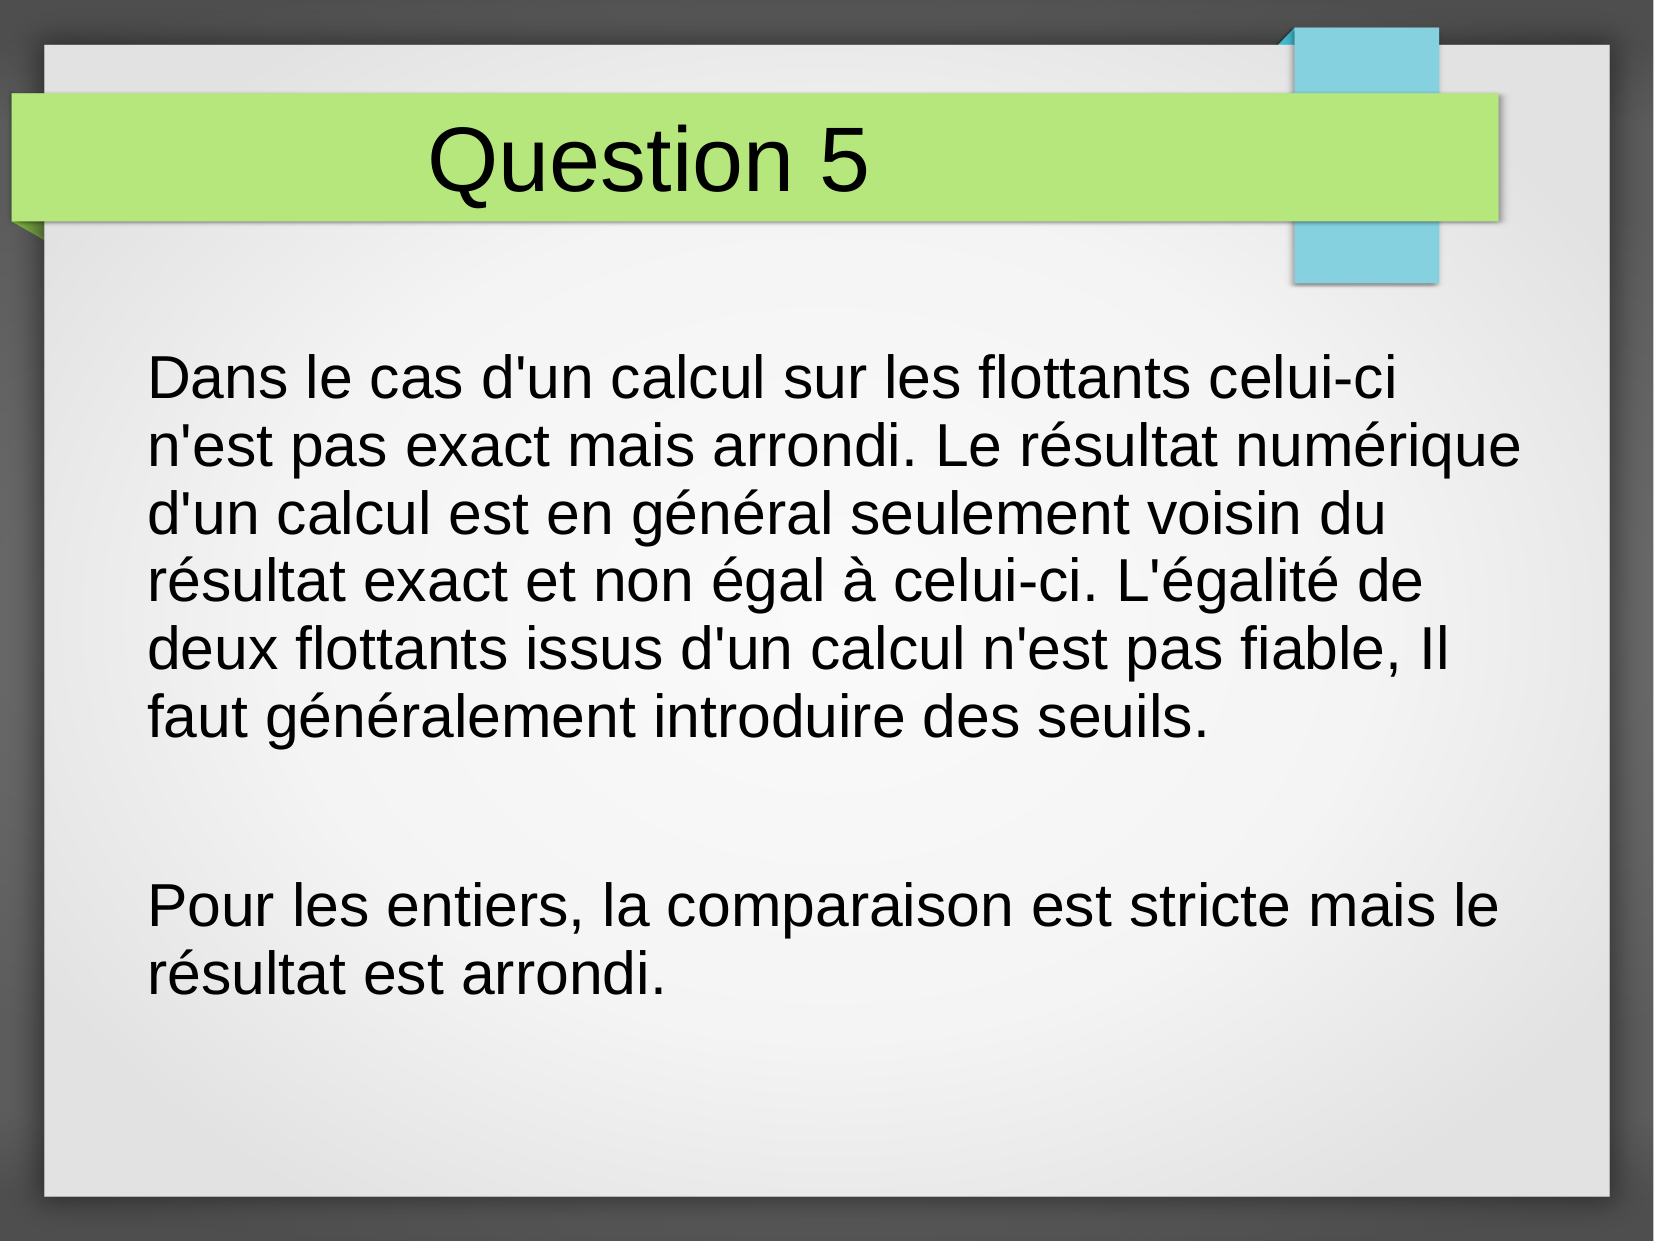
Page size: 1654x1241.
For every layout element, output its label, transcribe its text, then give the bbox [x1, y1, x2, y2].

list Dans le cas d'un calcul sur les flottants celui-ci n'est pas exact mais arrondi. Le résultat numérique d'un calcul est en général seulement voisin du résultat exact et non égal à celui-ci. L'égalité de deux flottants issus d'un calcul n'est pas fiable, Il faut généralement introduire des seuils. Pour les entiers, la comparaison est stricte mais le résultat est arrondi. [82, 343, 1538, 1063]
title Question 5 [70, 106, 1229, 213]
picture [0, 0, 1654, 1241]
